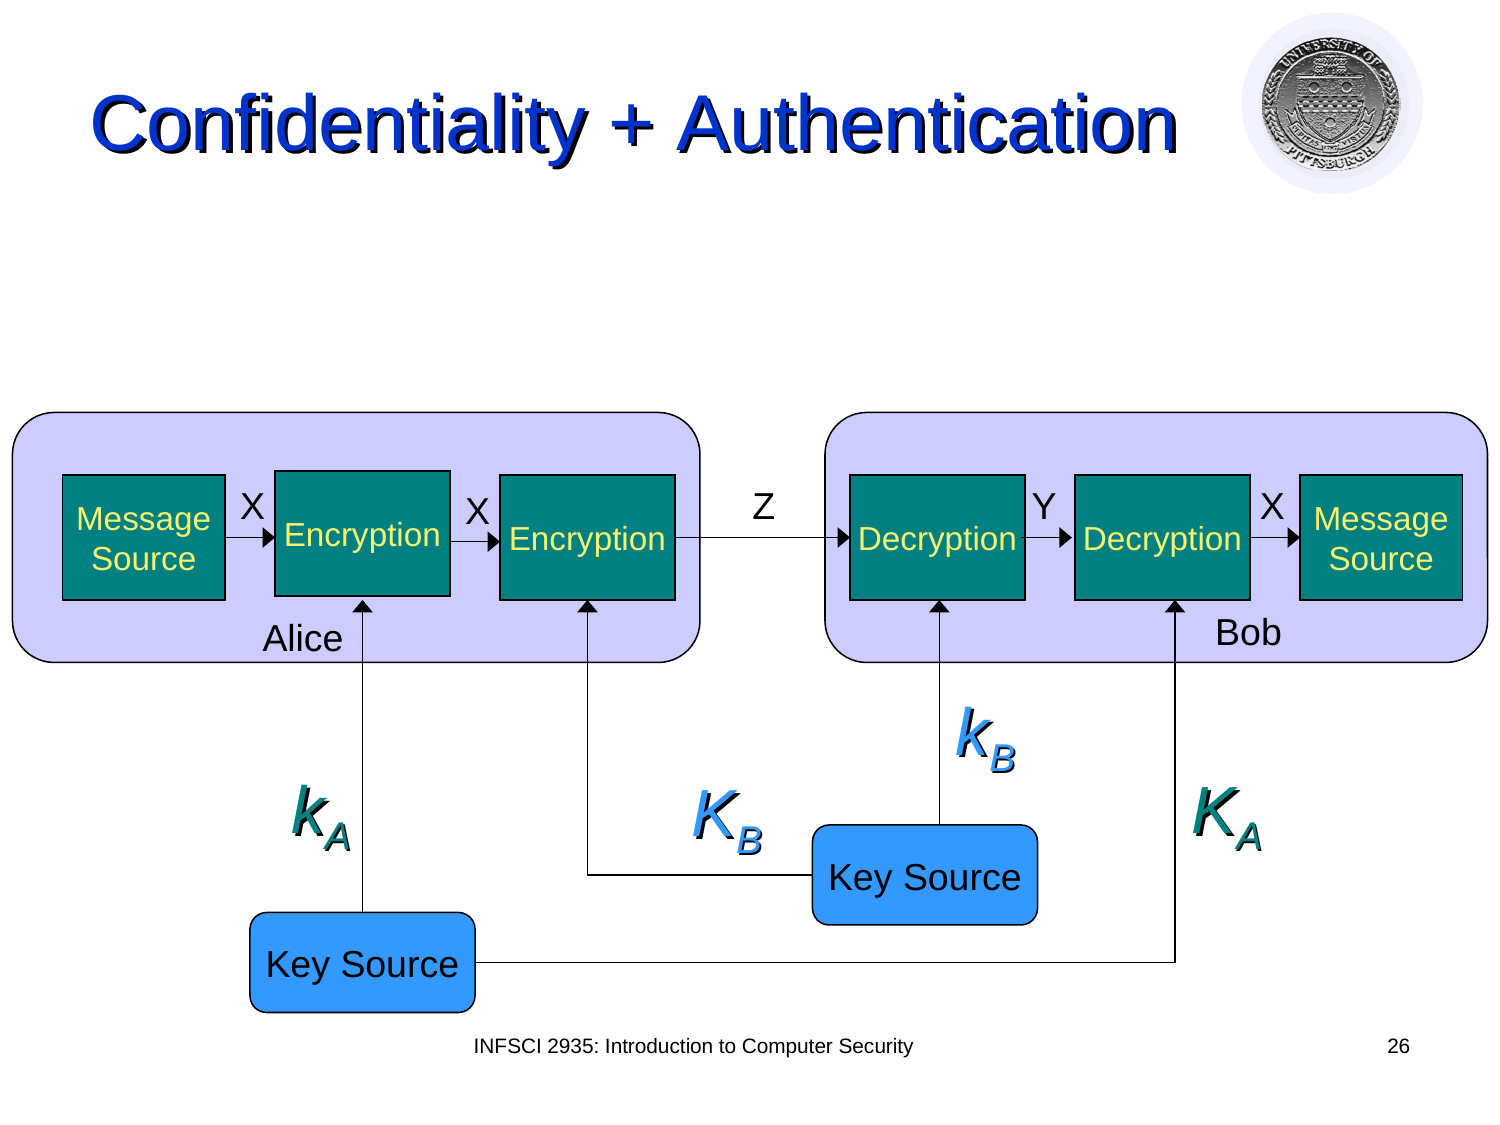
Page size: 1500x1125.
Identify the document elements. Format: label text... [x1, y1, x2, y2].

text_box Key Source [812, 824, 1038, 925]
text_box Encryption [499, 474, 675, 600]
text_box X [450, 479, 505, 540]
text_box X [225, 474, 280, 536]
text_box Y [1016, 474, 1072, 536]
text_box Message Source [62, 474, 226, 600]
text_box kA [276, 759, 366, 866]
text_box kB [941, 680, 1031, 788]
text_box Alice [247, 605, 359, 667]
text_box [12, 412, 700, 663]
text_box KB [676, 762, 777, 869]
text_box X [1245, 474, 1300, 536]
text_box Message Source [1299, 474, 1463, 600]
text_box [825, 412, 1488, 663]
text_box KA [1176, 759, 1277, 866]
text_box Z [737, 474, 791, 536]
text_box [588, 538, 700, 663]
text_box Encryption [274, 470, 450, 596]
text_box [825, 538, 939, 663]
text_box Decryption [1074, 474, 1251, 600]
text_box Key Source [249, 912, 476, 1013]
text_box Bob [1200, 599, 1297, 661]
title Confidentiality + Authentication [75, 24, 1426, 213]
text_box Decryption [849, 474, 1026, 600]
